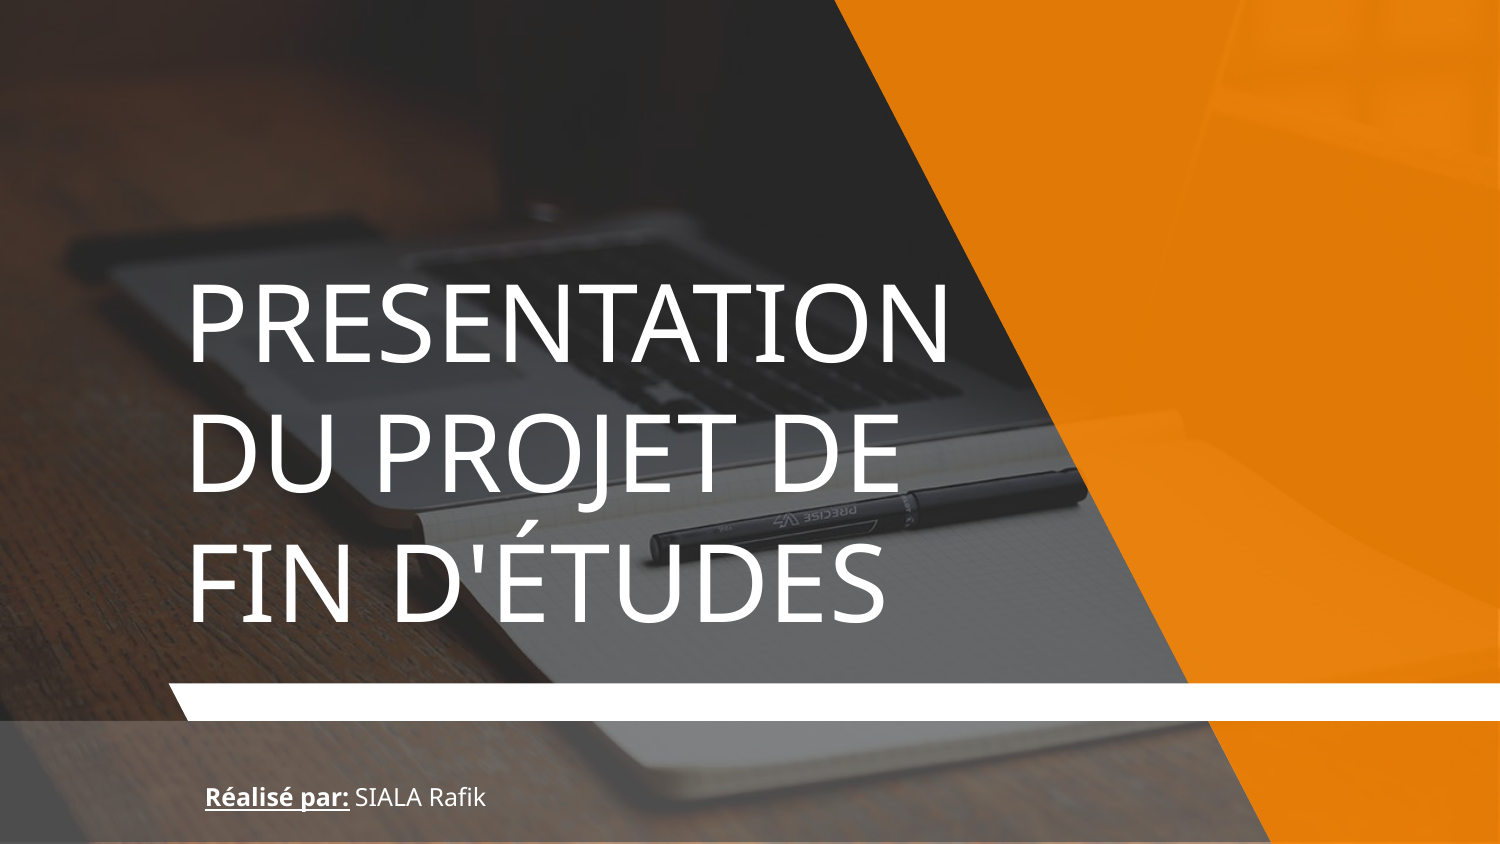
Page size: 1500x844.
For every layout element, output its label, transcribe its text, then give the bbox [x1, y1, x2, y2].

text_box Réalisé par: SIALA Rafik [190, 753, 898, 827]
title PRESENTATION DU PROJET DE FIN D'ÉTUDES [168, 0, 1029, 660]
